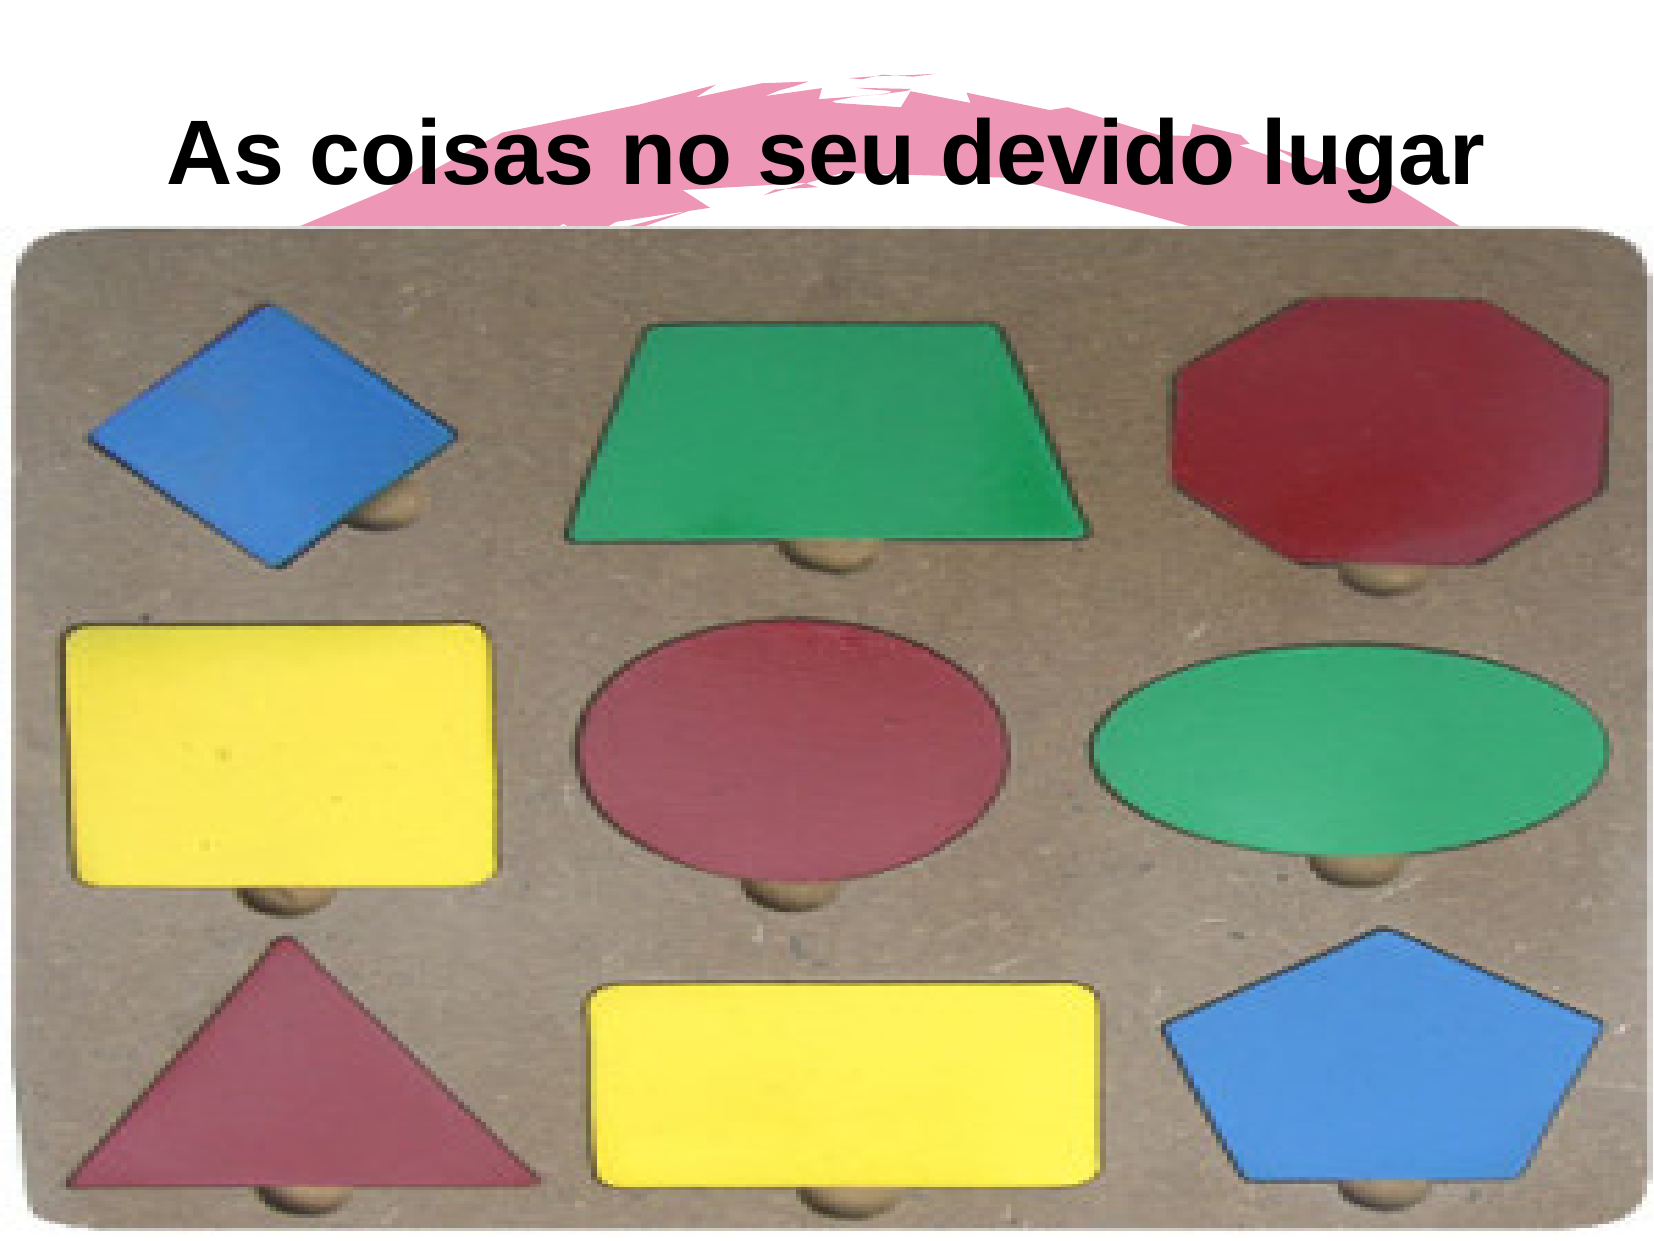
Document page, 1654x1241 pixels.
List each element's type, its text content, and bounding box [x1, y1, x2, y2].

title As coisas no seu devido lugar [82, 49, 1571, 257]
picture [0, 226, 1654, 1235]
